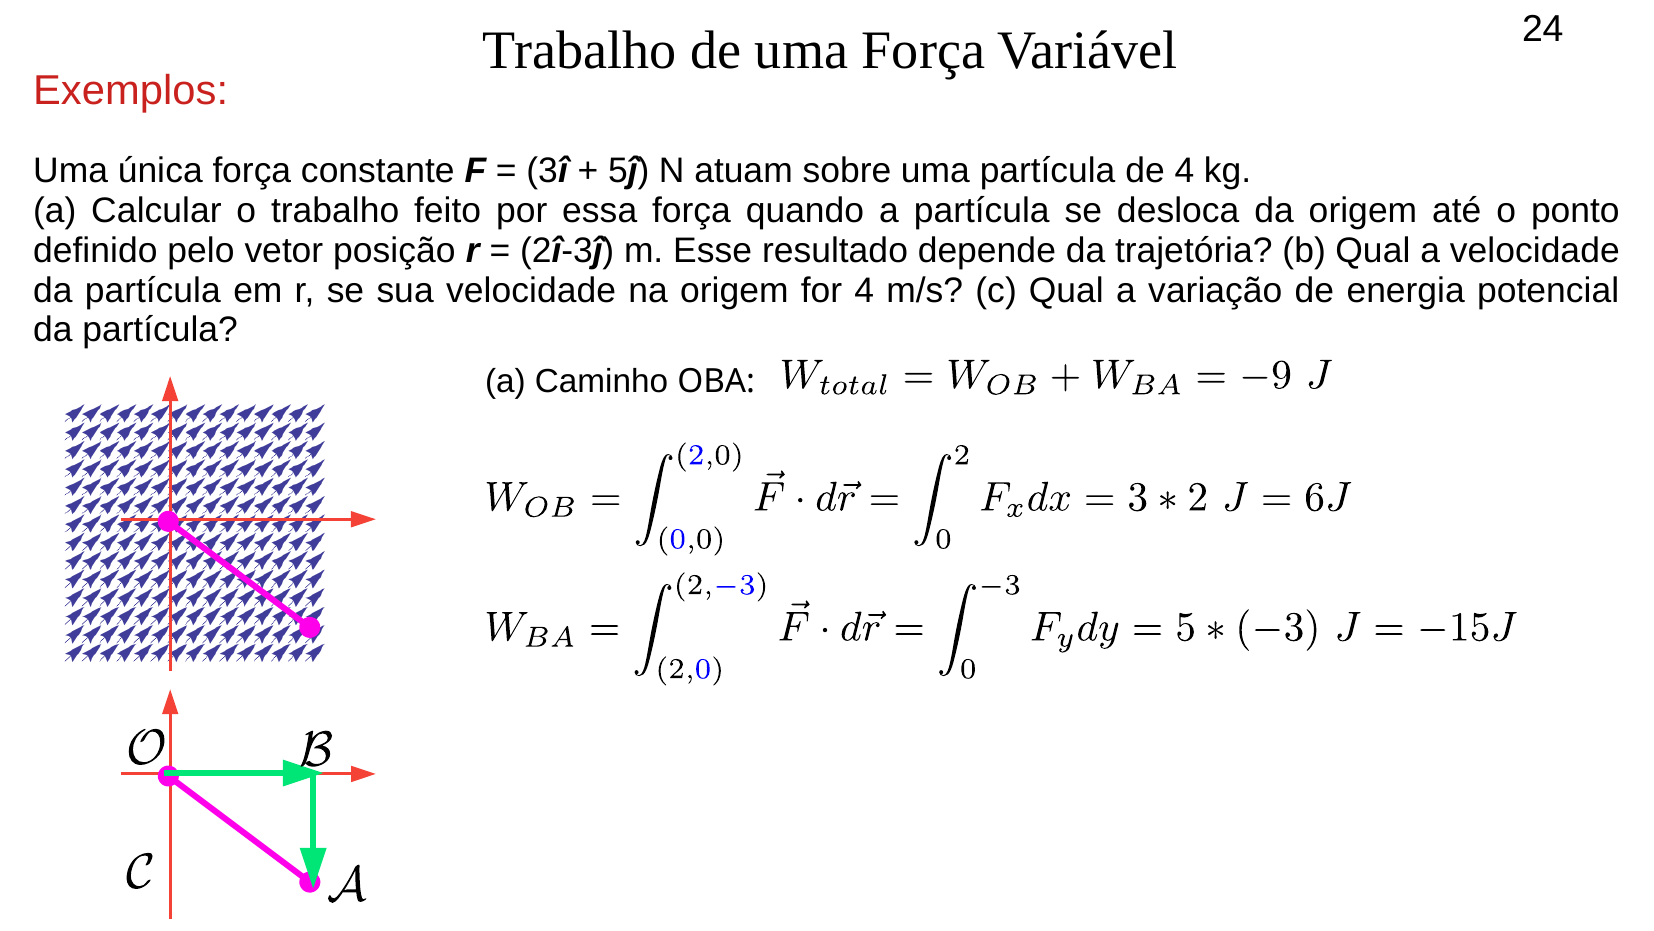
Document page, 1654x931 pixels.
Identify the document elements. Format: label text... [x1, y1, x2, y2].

picture [172, 388, 335, 518]
picture [126, 852, 153, 889]
picture [125, 728, 165, 765]
text_box <number> [1507, 0, 1654, 71]
picture [482, 570, 1519, 687]
picture [326, 864, 367, 903]
text_box (a) Caminho OBA: [470, 349, 1556, 698]
picture [59, 388, 169, 668]
picture [777, 358, 1334, 397]
picture [297, 728, 334, 769]
picture [172, 521, 335, 668]
picture [482, 440, 1353, 558]
text_box Trabalho de uma Força Variável [468, 0, 1194, 88]
text_box Exemplos: Uma única força constante F = (3î + 5ĵ) N atuam sobre uma partícula de 4 kg. (a) Calcular o trabalho feito por essa força quando a partícula se desloca da origem até o ponto definido pelo vetor posição r = (2î-3ĵ) m. Esse resultado depende da trajetória? (b) Qual a velocidade da partícula em r, se sua velocidade na origem for 4 m/s? (c) Qual a variação de energia potencial da partícula? [18, 59, 1636, 357]
